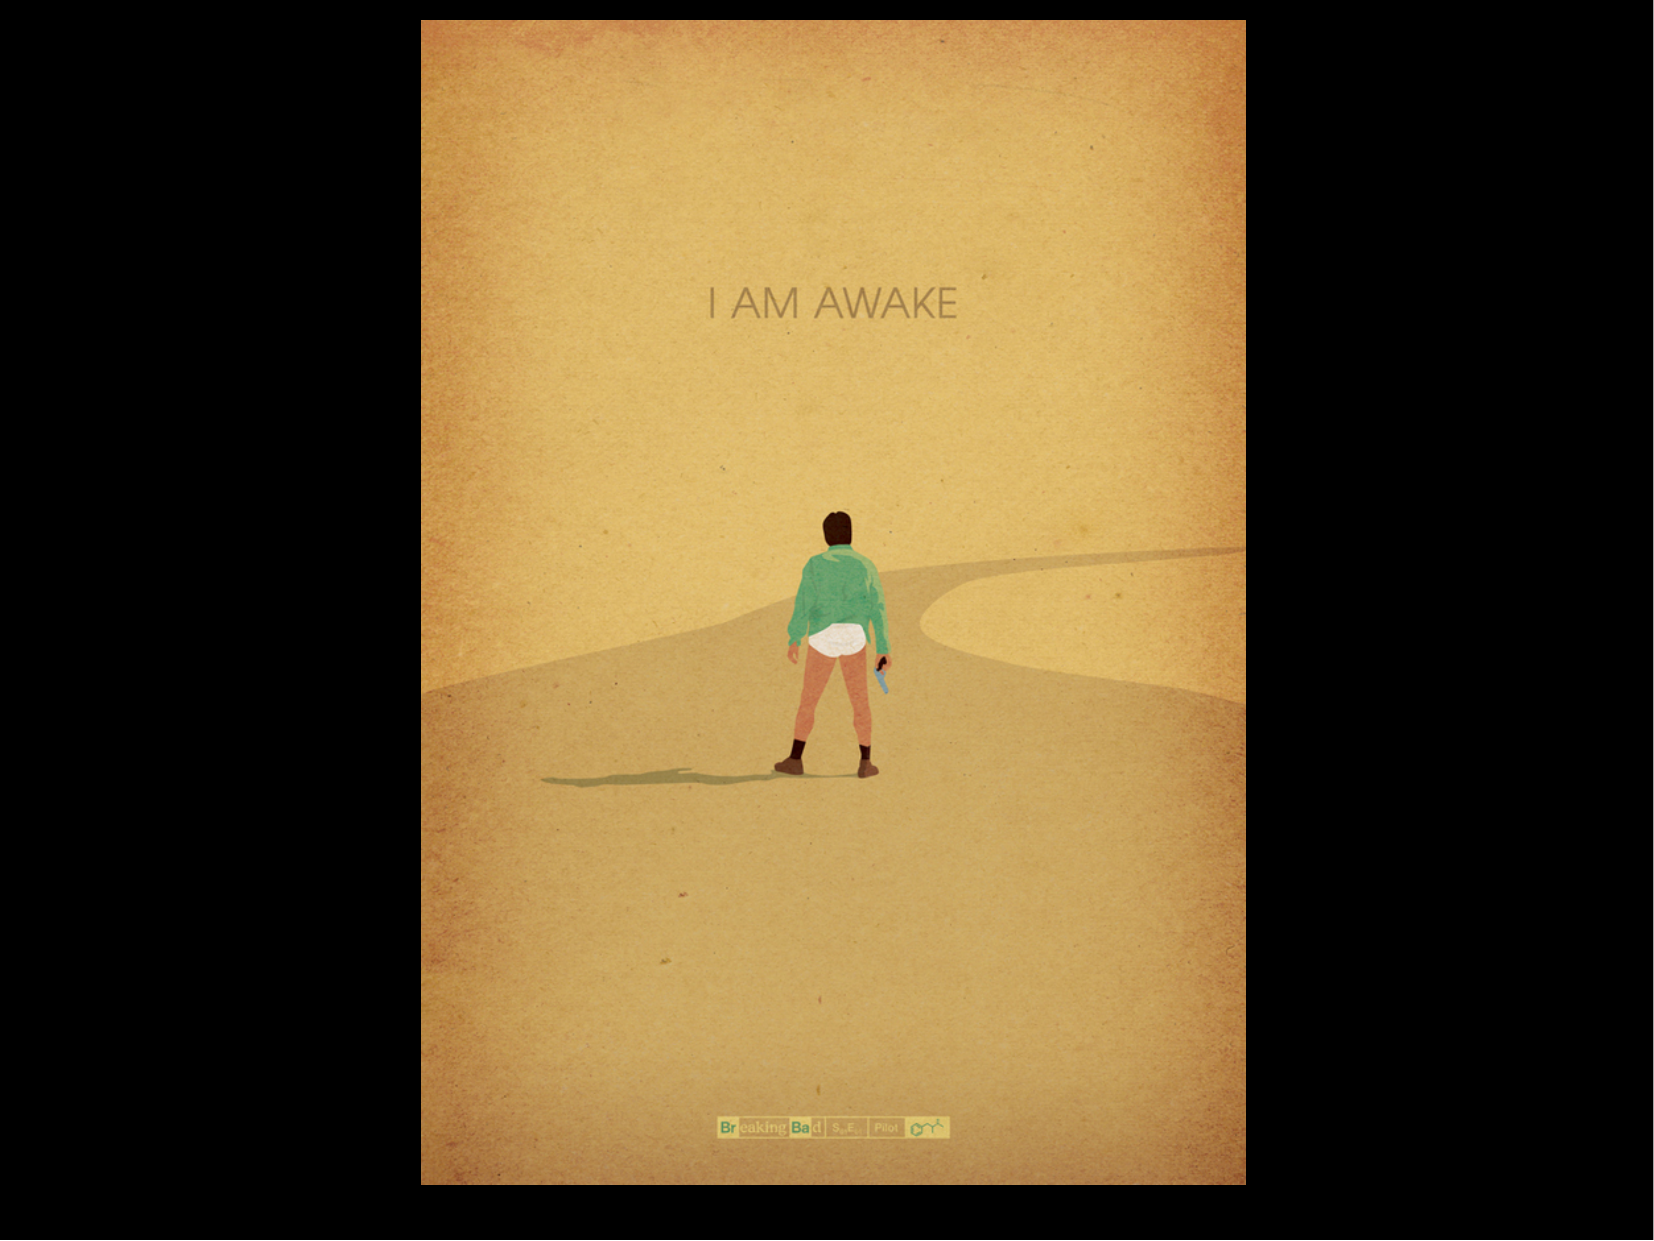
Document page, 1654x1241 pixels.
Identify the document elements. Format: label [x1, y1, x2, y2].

picture [421, 20, 1246, 1186]
